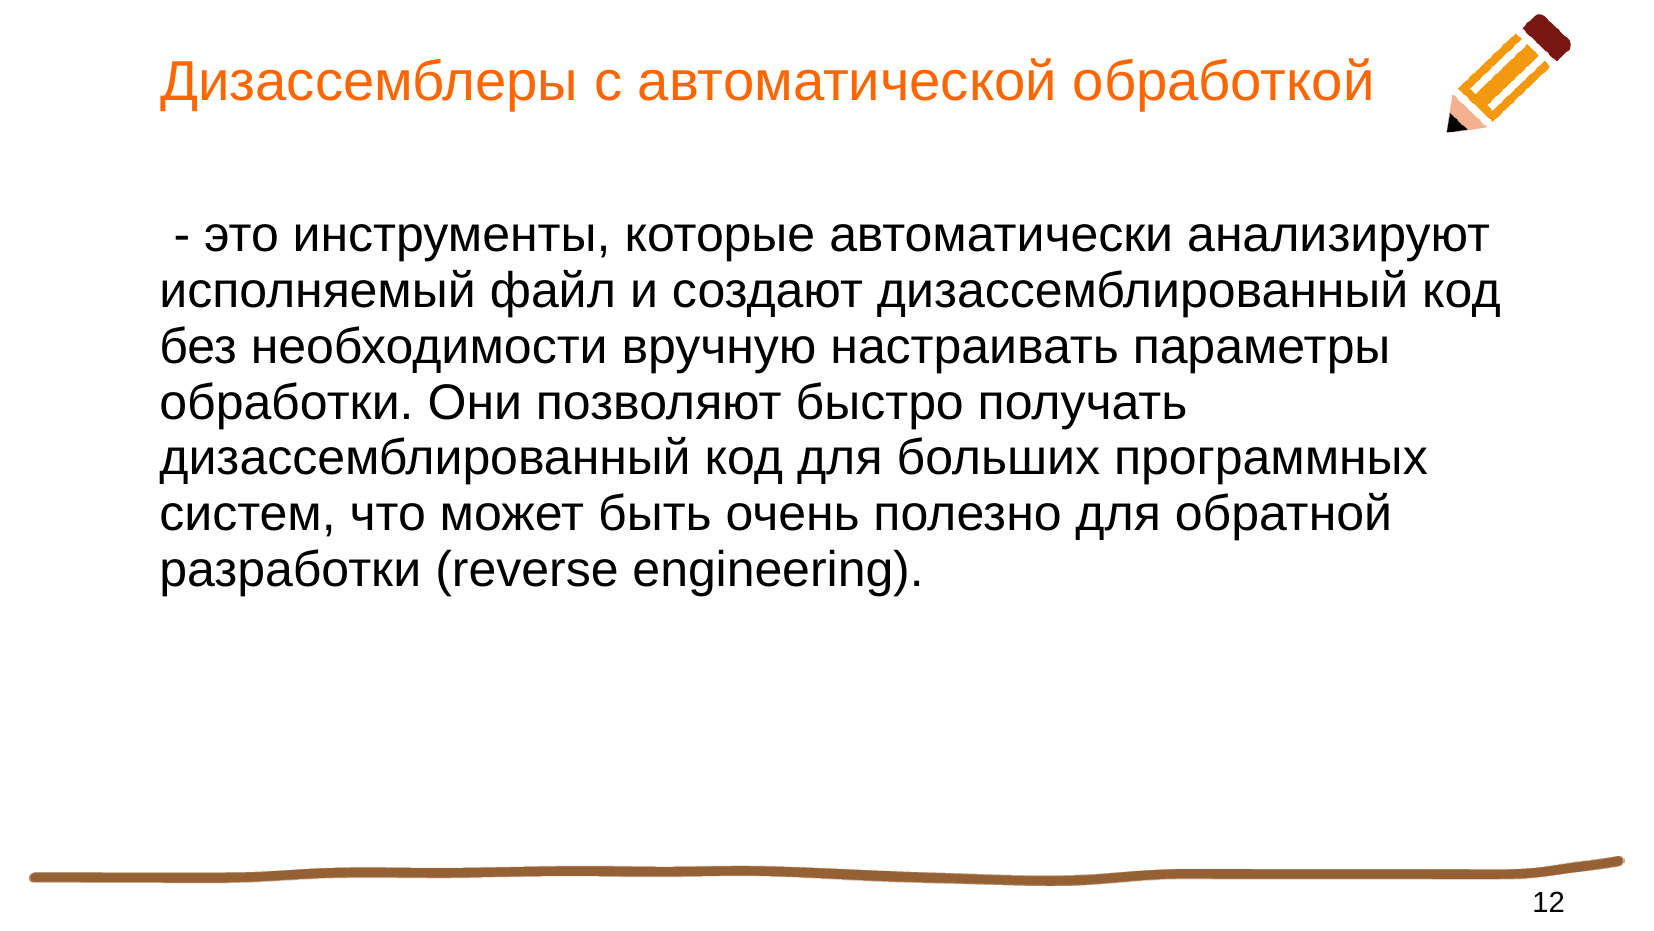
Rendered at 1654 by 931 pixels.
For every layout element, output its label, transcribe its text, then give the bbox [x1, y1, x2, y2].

list - это инструменты, которые автоматически анализируют исполняемый файл и создают дизассемблированный код без необходимости вручную настраивать параметры обработки. Они позволяют быстро получать дизассемблированный код для больших программных систем, что может быть очень полезно для обратной разработки (reverse engineering). [88, 206, 1536, 857]
picture [29, 856, 1625, 886]
title Дизассемблеры с автоматической обработкой [88, 29, 1447, 133]
picture [1446, 14, 1571, 133]
